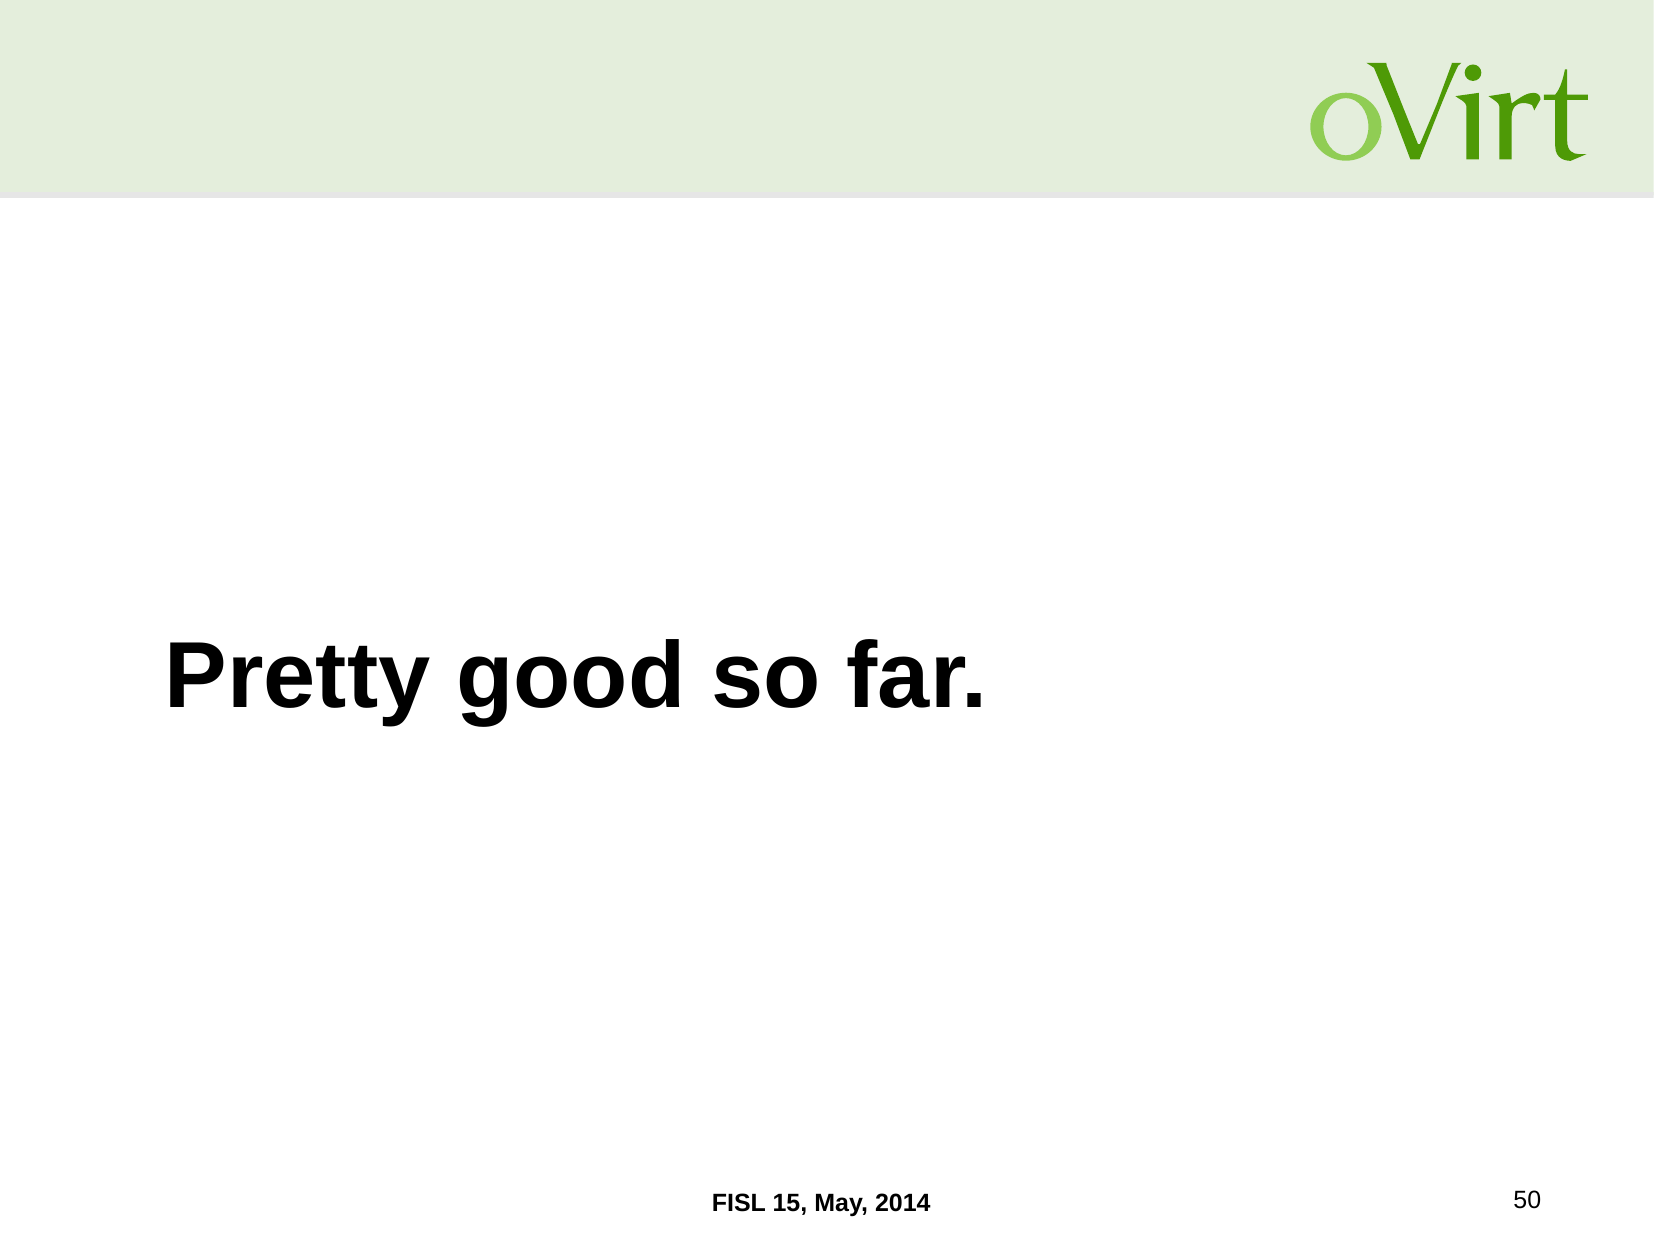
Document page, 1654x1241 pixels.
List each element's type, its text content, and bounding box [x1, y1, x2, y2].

text_box Pretty good so far. [150, 615, 1654, 750]
